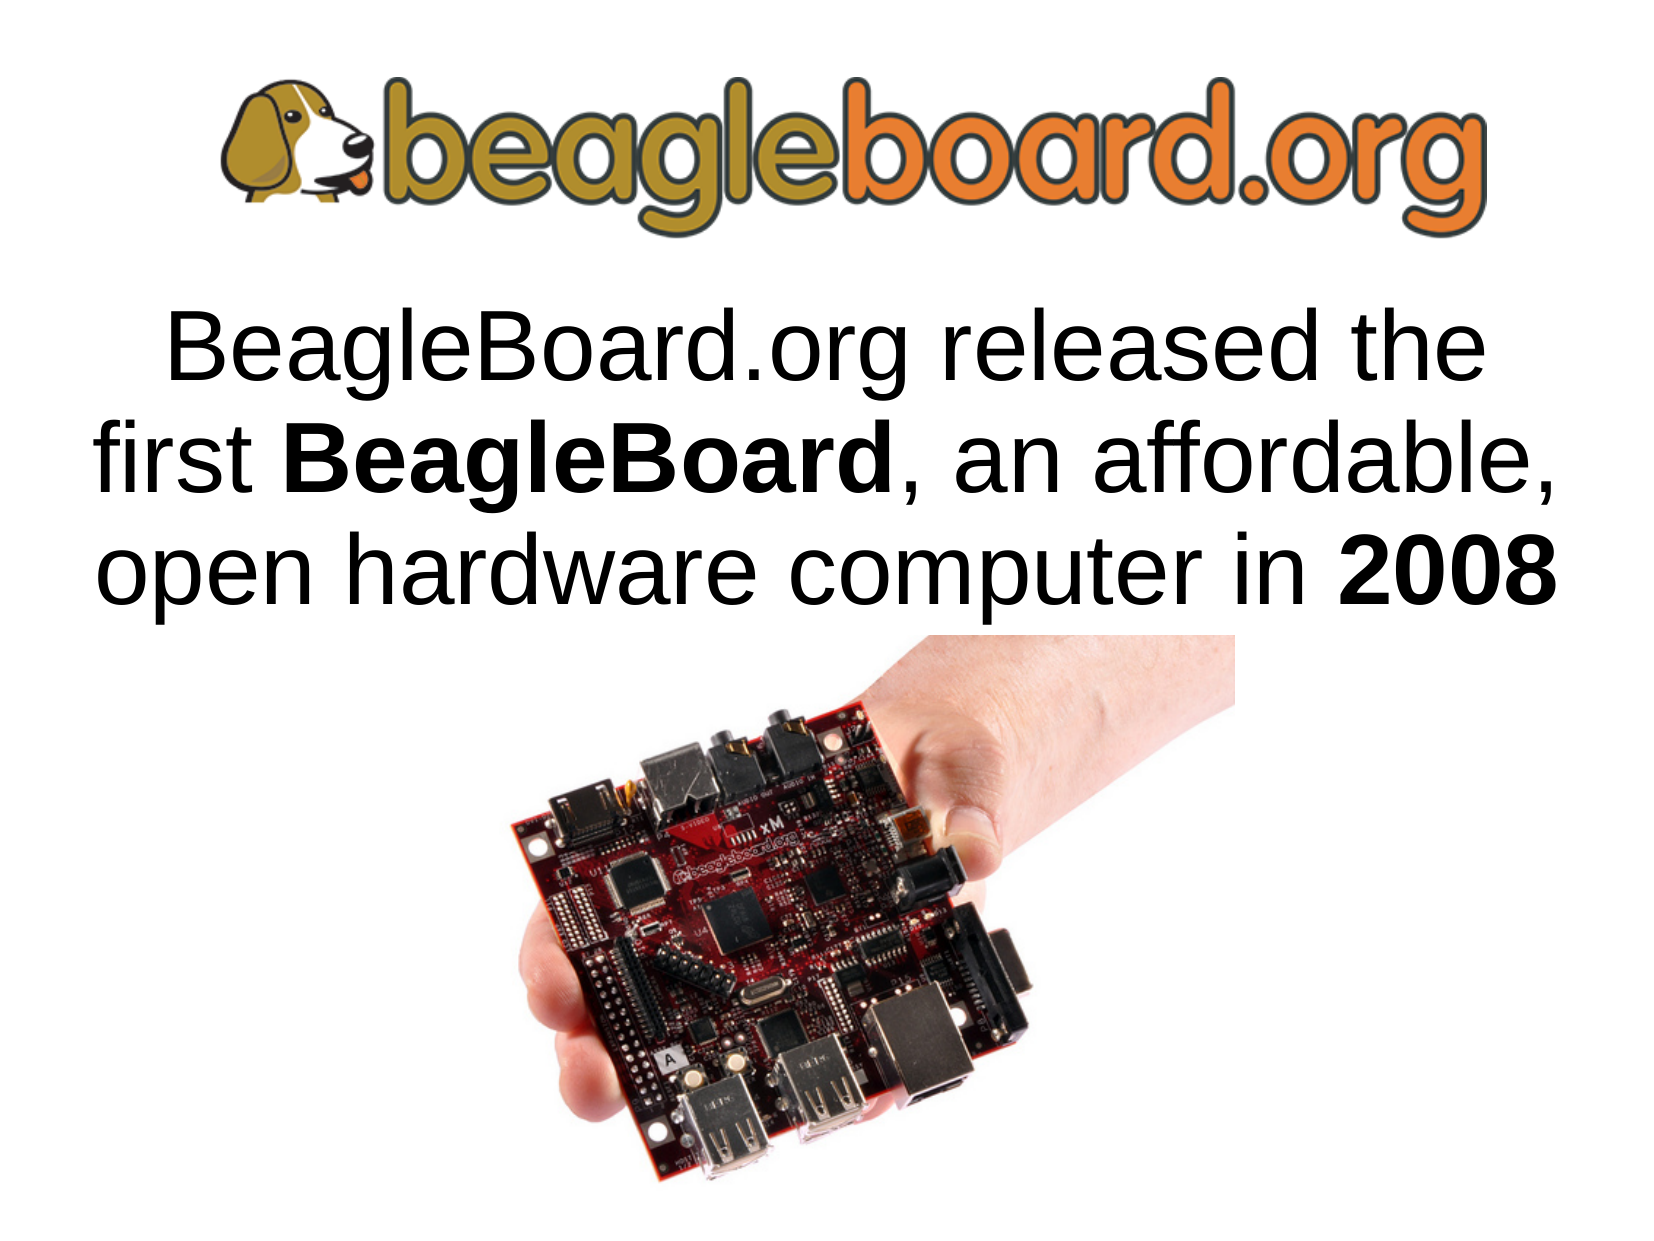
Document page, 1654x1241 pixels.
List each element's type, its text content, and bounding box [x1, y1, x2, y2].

picture [216, 77, 1487, 242]
picture [301, 635, 1235, 1241]
list BeagleBoard.org released the first BeagleBoard, an affordable, open hardware computer in 2008 [82, 290, 1571, 1010]
